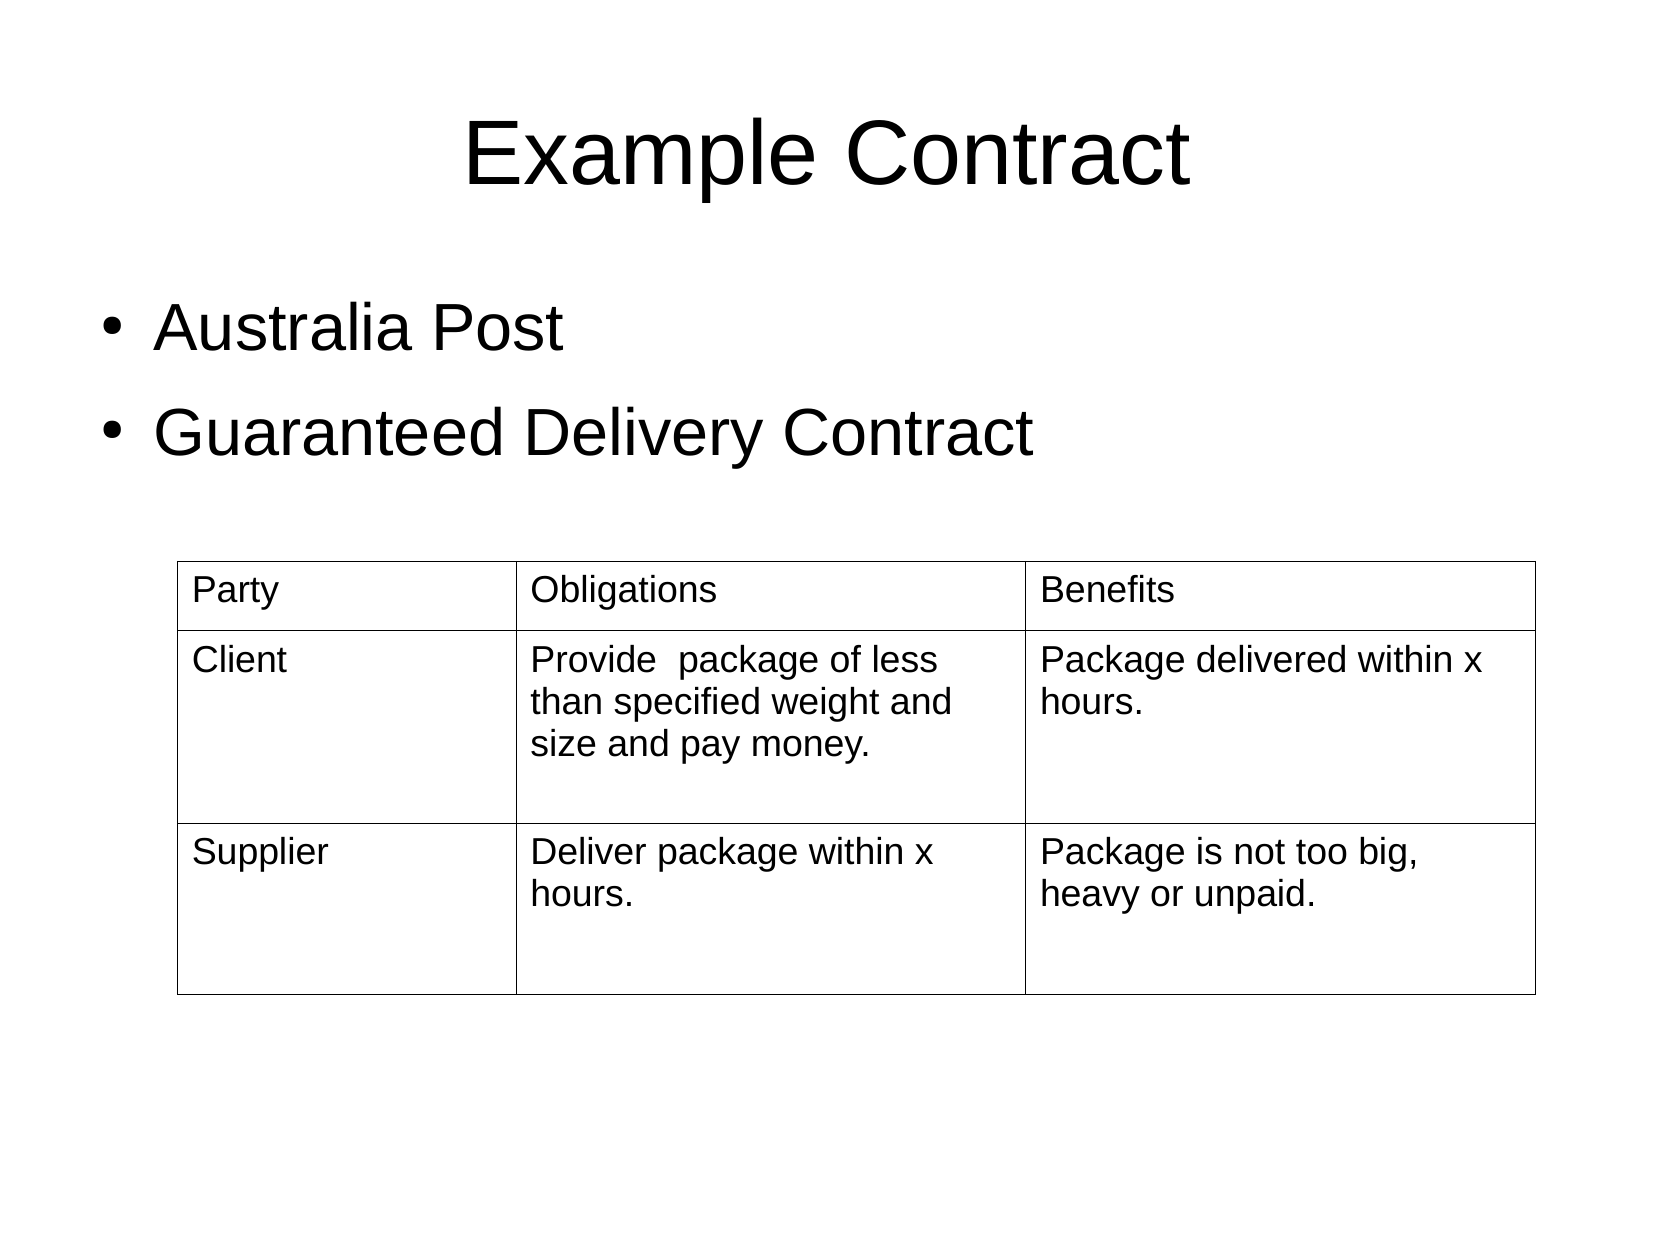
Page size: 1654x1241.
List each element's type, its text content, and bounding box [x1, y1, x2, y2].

title Example Contract [82, 56, 1571, 250]
table_cell Client [178, 631, 516, 823]
table_cell Package is not too big, heavy or unpaid. [1026, 824, 1535, 994]
table_header Obligations [517, 562, 1025, 630]
table_header Benefits [1026, 562, 1535, 630]
table_cell Package delivered within x hours. [1026, 631, 1535, 823]
table_cell Deliver package within x hours. [517, 824, 1025, 994]
list Australia Post Guaranteed Delivery Contract [82, 290, 1571, 1094]
table_cell Provide package of less than specified weight and size and pay money. [517, 631, 1025, 823]
table_cell Supplier [178, 824, 516, 994]
table_header Party [178, 562, 516, 630]
